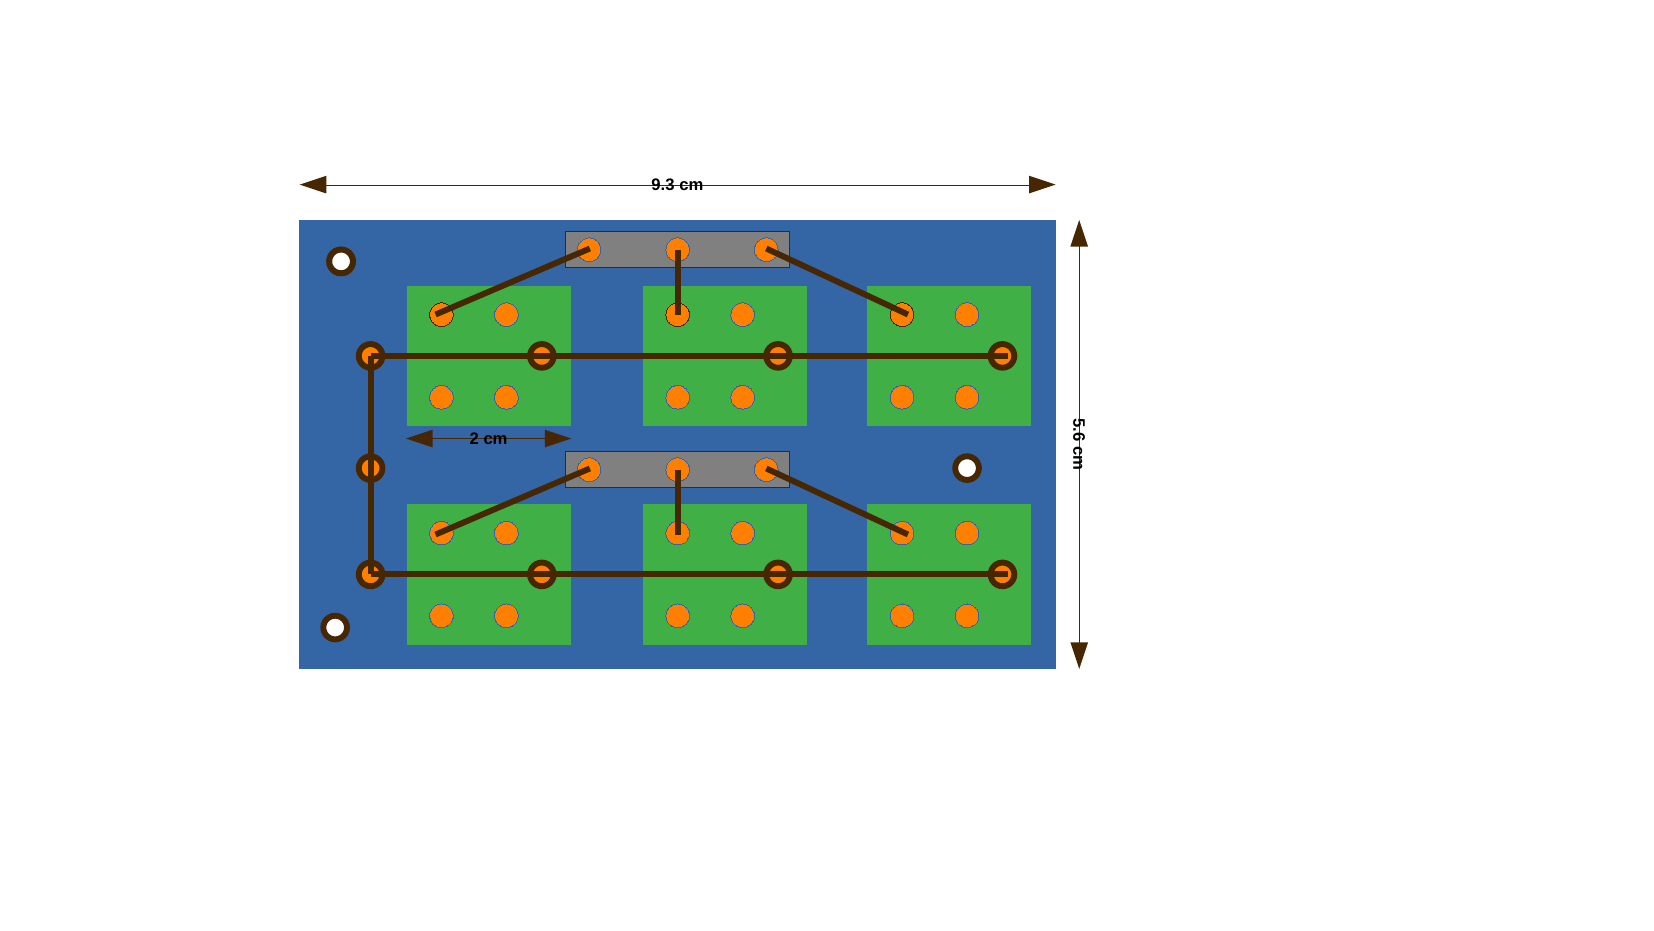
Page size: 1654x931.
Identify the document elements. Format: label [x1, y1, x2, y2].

text_box [299, 220, 1056, 669]
